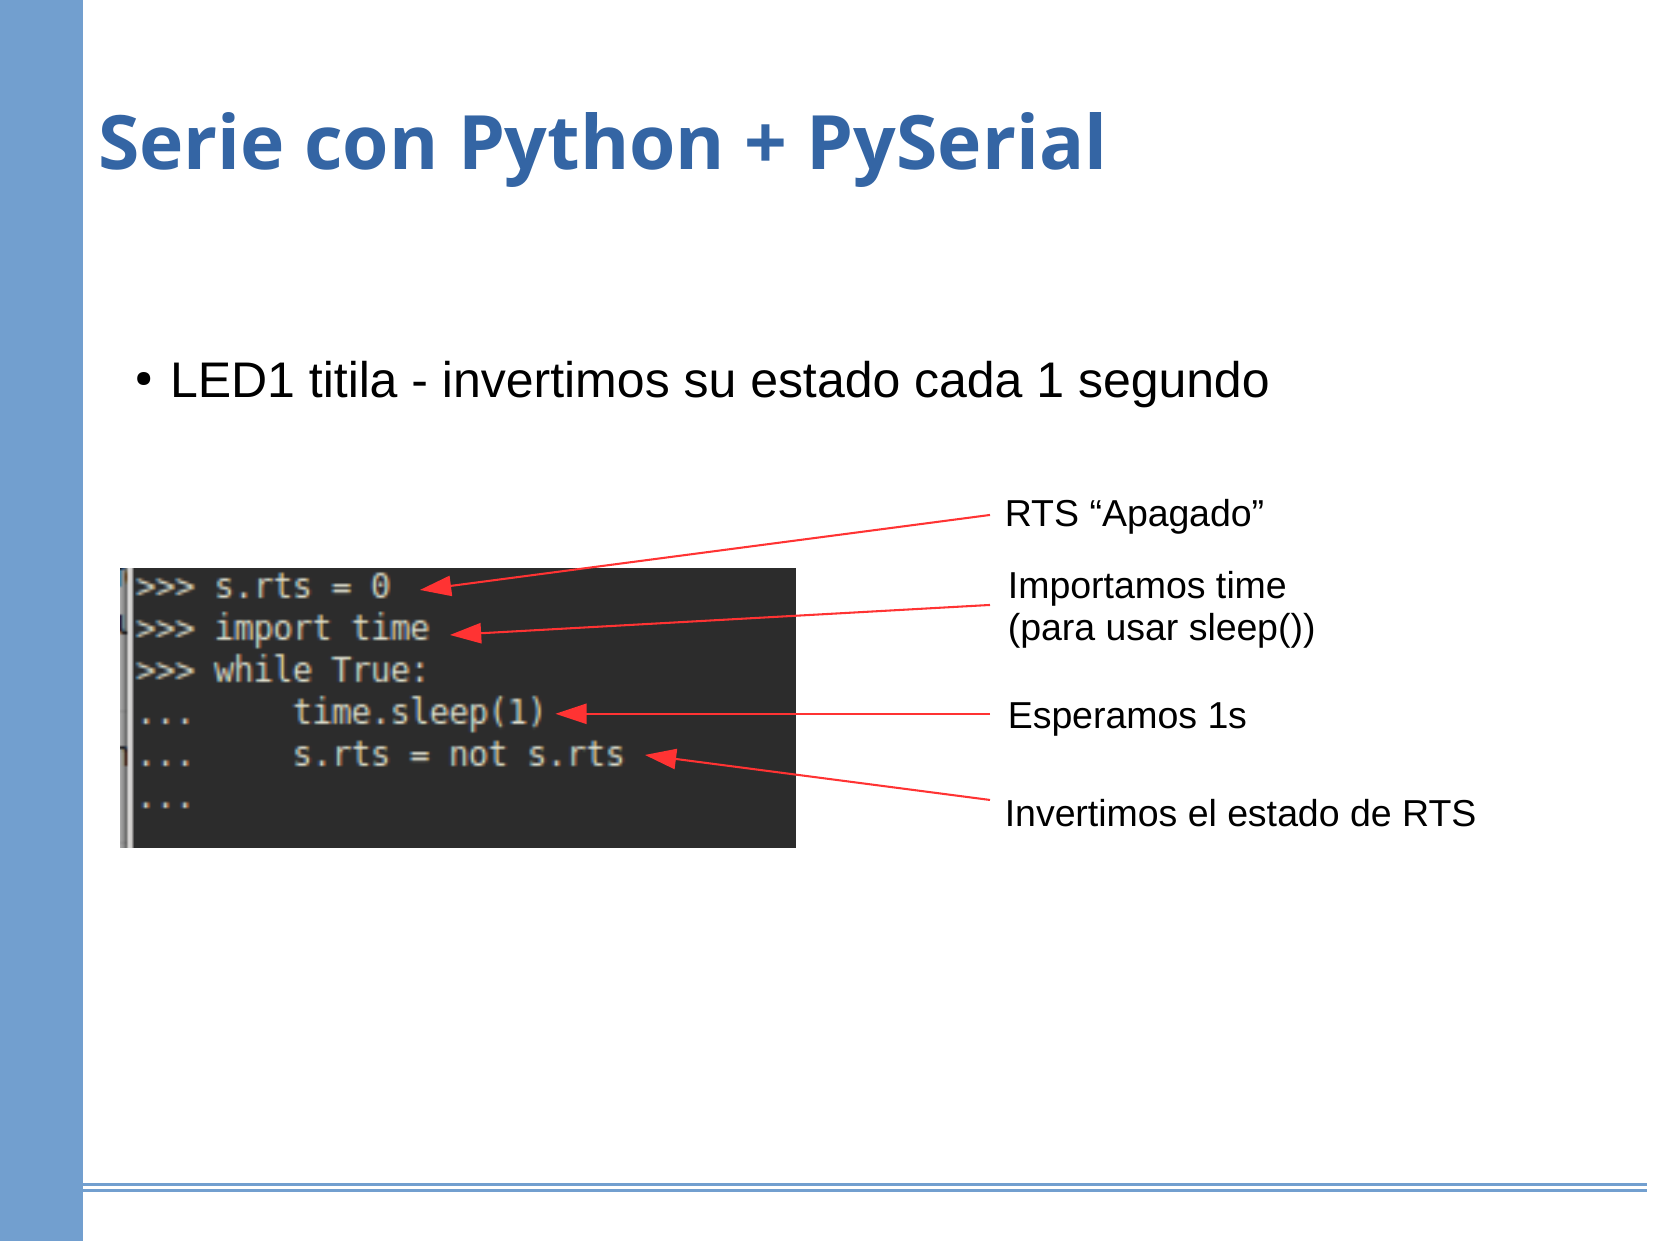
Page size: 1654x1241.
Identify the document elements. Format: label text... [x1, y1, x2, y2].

text_box Serie con Python + PySerial [83, 30, 1641, 134]
text_box Importamos time (para usar sleep()) [993, 557, 1609, 657]
picture [120, 568, 796, 848]
text_box RTS “Apagado” [990, 484, 1606, 545]
text_box Invertimos el estado de RTS [990, 784, 1606, 845]
text_box Esperamos 1s [993, 687, 1609, 748]
text_box LED1 titila - invertimos su estado cada 1 segundo [120, 317, 1366, 389]
